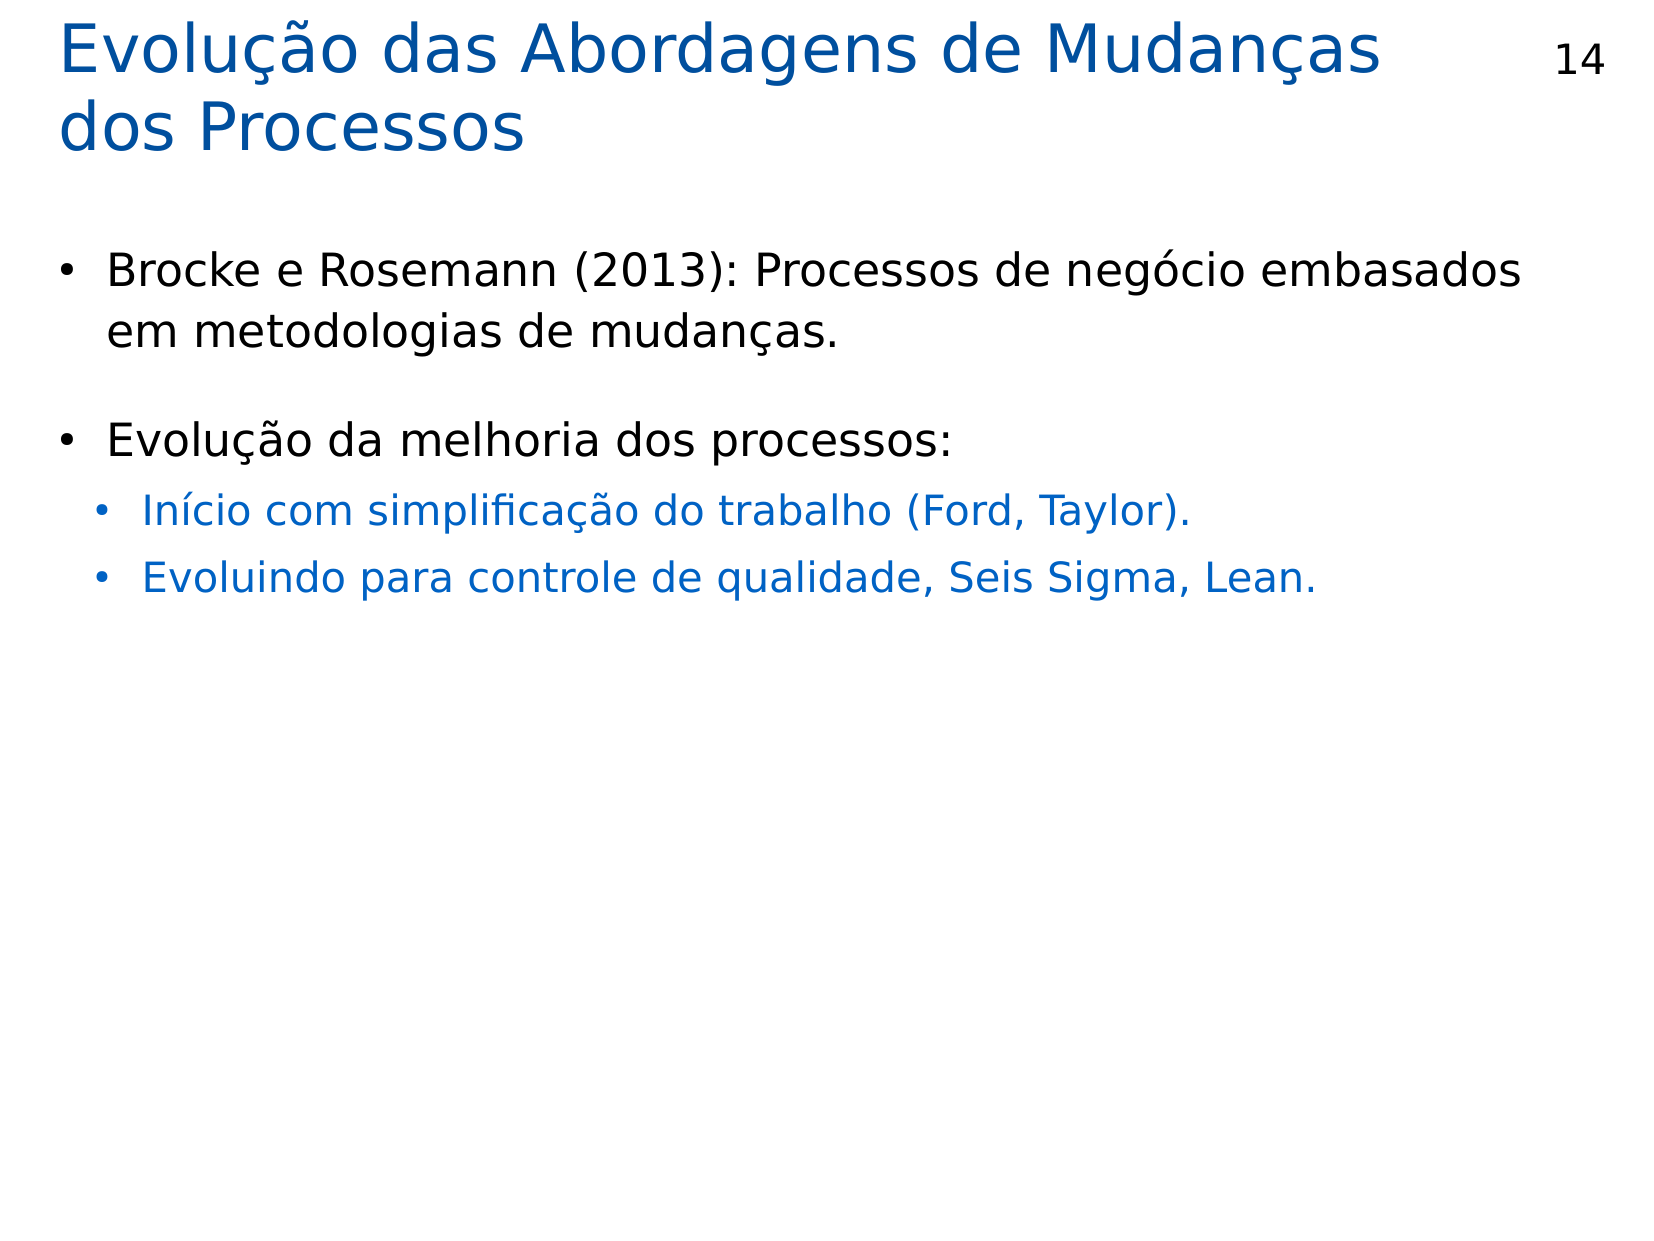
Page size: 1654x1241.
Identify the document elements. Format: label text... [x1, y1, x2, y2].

title Evolução das Abordagens de Mudanças dos Processos [59, 10, 1506, 167]
list Brocke e Rosemann (2013): Processos de negócio embasados em metodologias de mudanças. Evolução da melhoria dos processos: Início com simplificação do trabalho (Ford, Taylor). Evoluindo para controle de qualidade, Seis Sigma, Lean. [59, 236, 1595, 1211]
